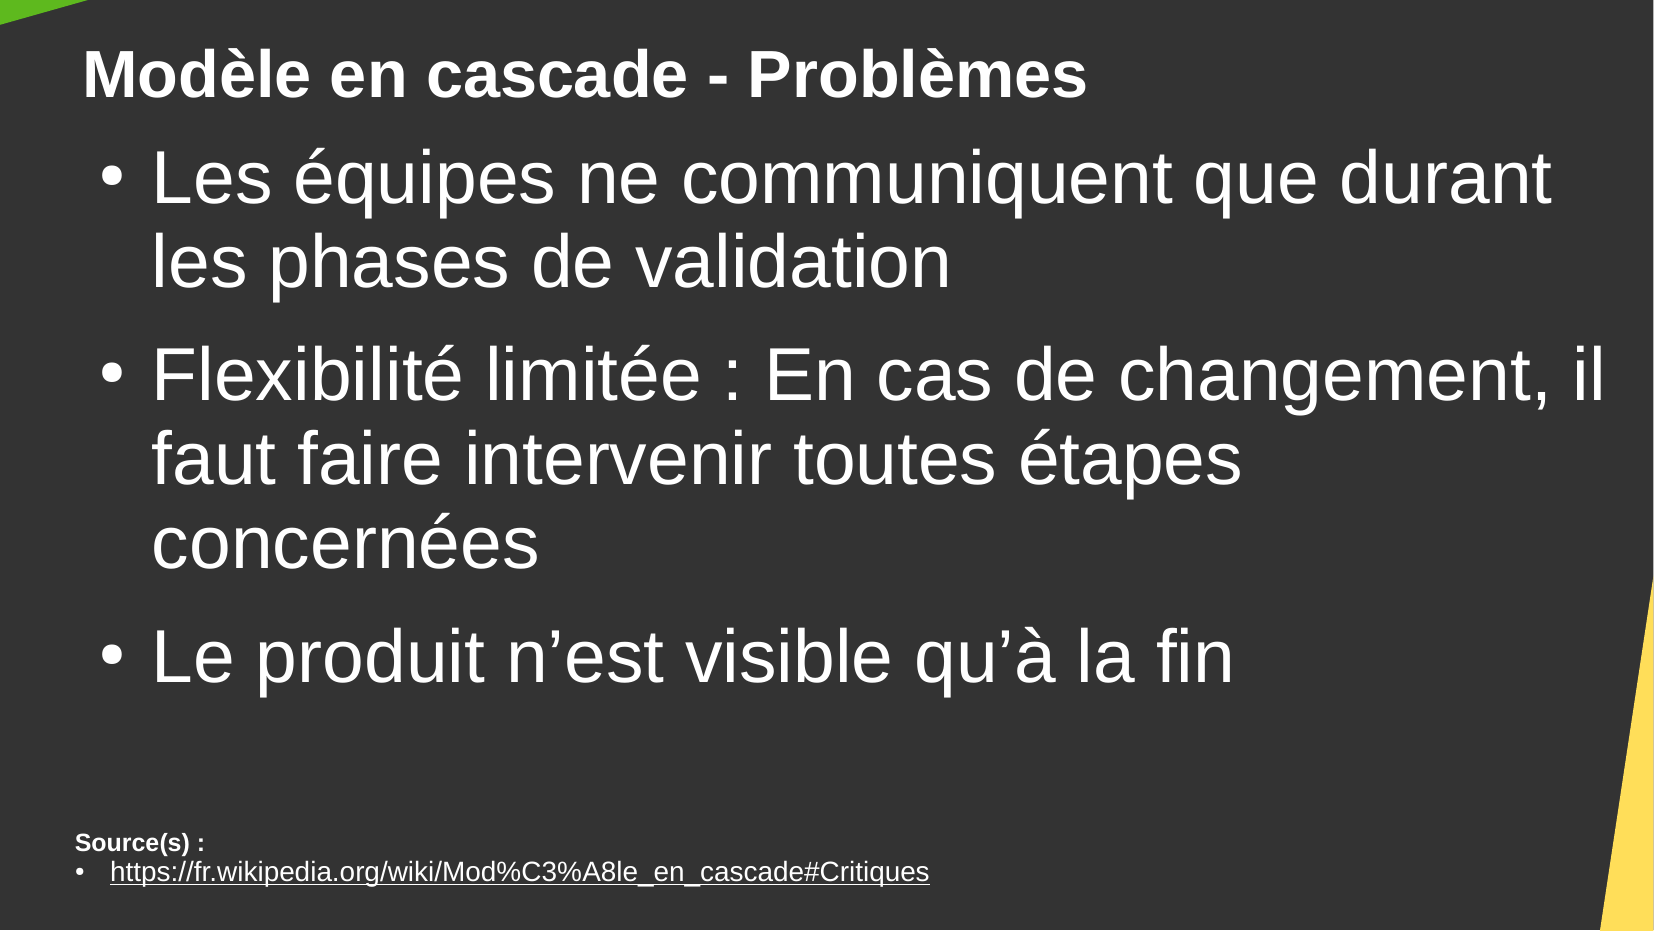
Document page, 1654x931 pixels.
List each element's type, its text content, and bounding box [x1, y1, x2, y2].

list Les équipes ne communiquent que durant les phases de validation Flexibilité limitée : En cas de changement, il faut faire intervenir toutes étapes concernées Le produit n’est visible qu’à la fin [80, 135, 1620, 839]
title Modèle en cascade - Problèmes [82, 37, 1571, 122]
text_box Source(s) : https://fr.wikipedia.org/wiki/Mod%C3%A8le_en_cascade#Critiques [60, 821, 1546, 921]
text_box [0, 0, 88, 25]
text_box [1599, 572, 1654, 931]
